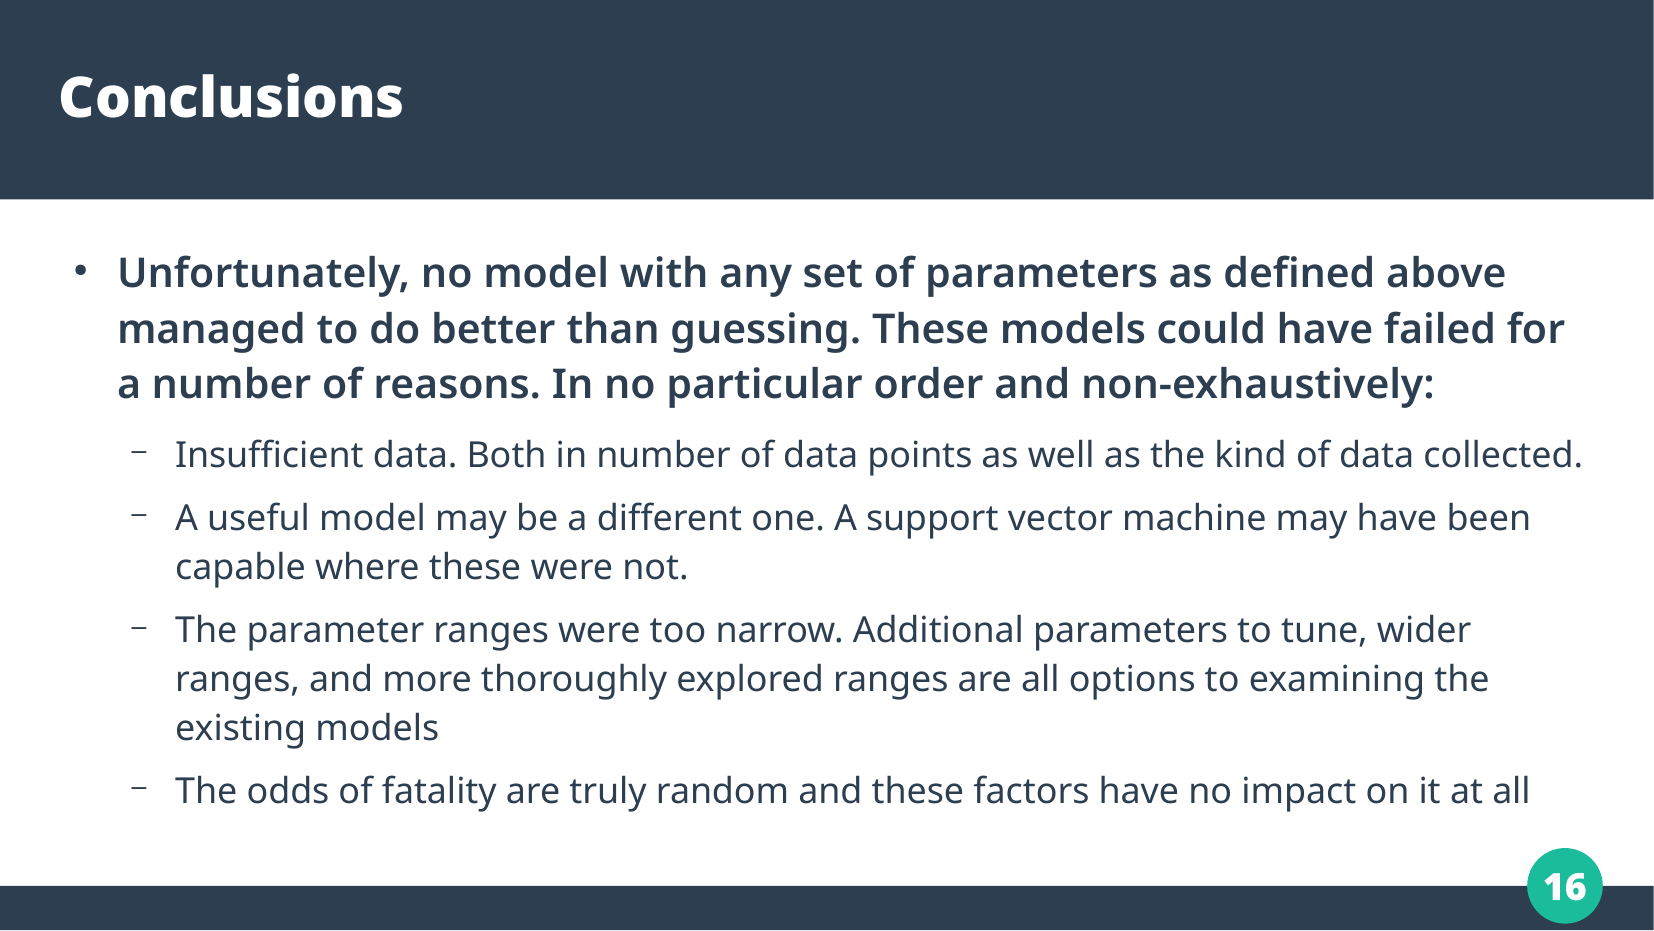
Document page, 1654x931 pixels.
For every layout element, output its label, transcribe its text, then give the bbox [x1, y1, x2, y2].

list Unfortunately, no model with any set of parameters as defined above managed to do better than guessing. These models could have failed for a number of reasons. In no particular order and non-exhaustively: Insufficient data. Both in number of data points as well as the kind of data collected. A useful model may be a different one. A support vector machine may have been capable where these were not. The parameter ranges were too narrow. Additional parameters to tune, wider ranges, and more thoroughly explored ranges are all options to examining the existing models The odds of fatality are truly random and these factors have no impact on it at all [59, 243, 1595, 864]
title Conclusions [59, 37, 1595, 155]
